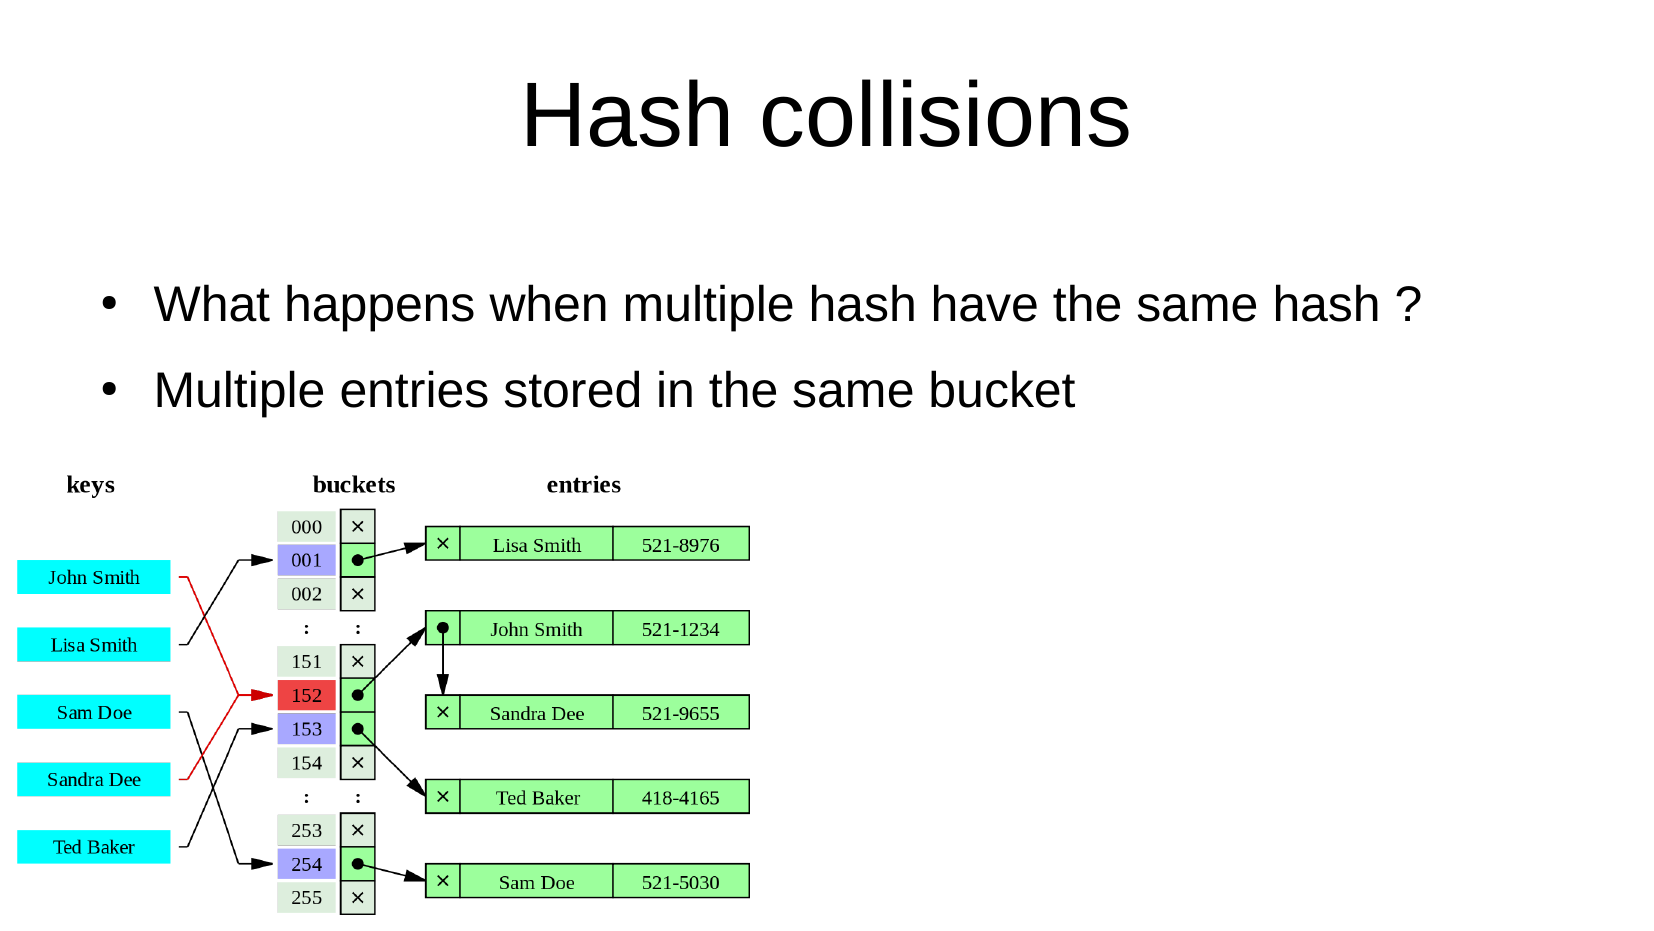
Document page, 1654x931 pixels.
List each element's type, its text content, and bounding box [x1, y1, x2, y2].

picture [0, 408, 766, 931]
list What happens when multiple hash have the same hash ? Multiple entries stored in the same bucket [82, 276, 1571, 817]
title Hash collisions [82, 37, 1571, 193]
